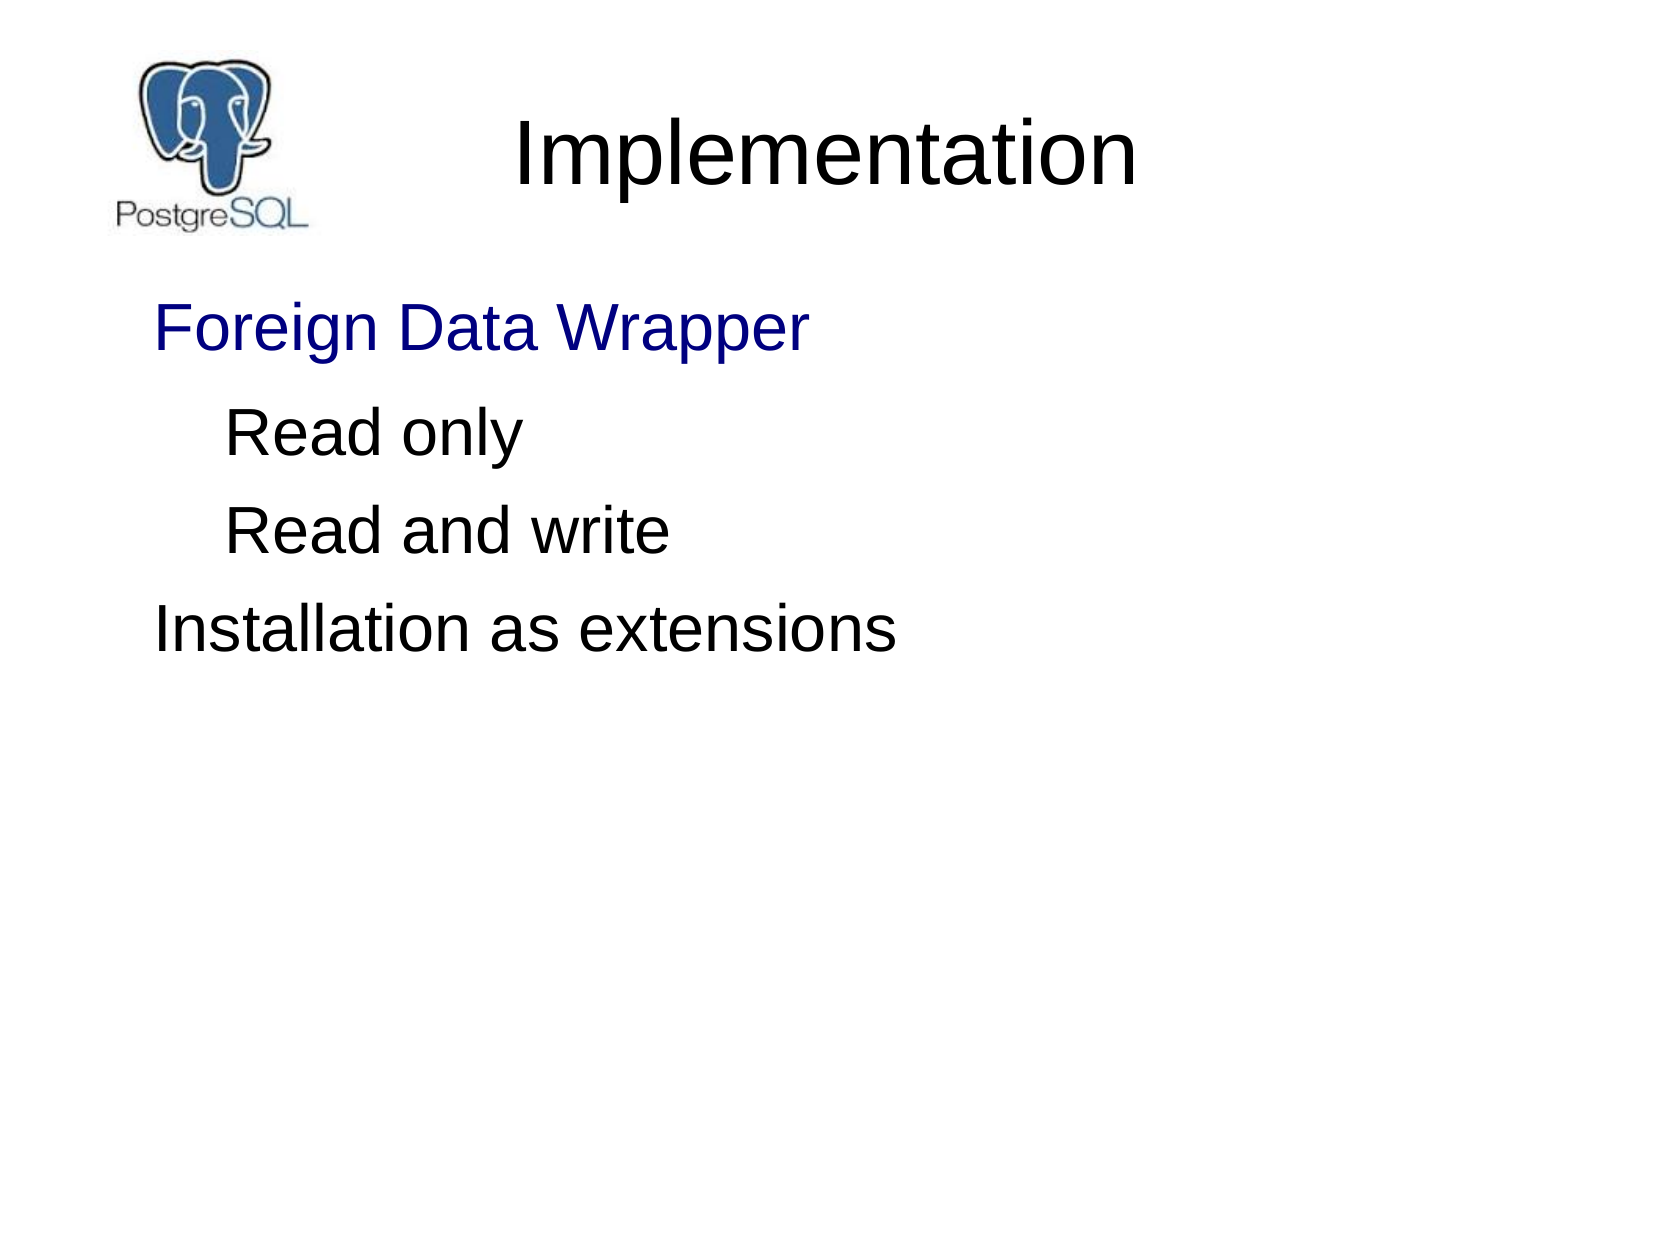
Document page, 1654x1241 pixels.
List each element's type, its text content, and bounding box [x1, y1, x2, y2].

text_box [218, 323, 248, 394]
picture [58, 50, 356, 237]
title Implementation [82, 49, 1571, 257]
list Foreign Data Wrapper Read only Read and write Installation as extensions [82, 290, 1538, 1010]
